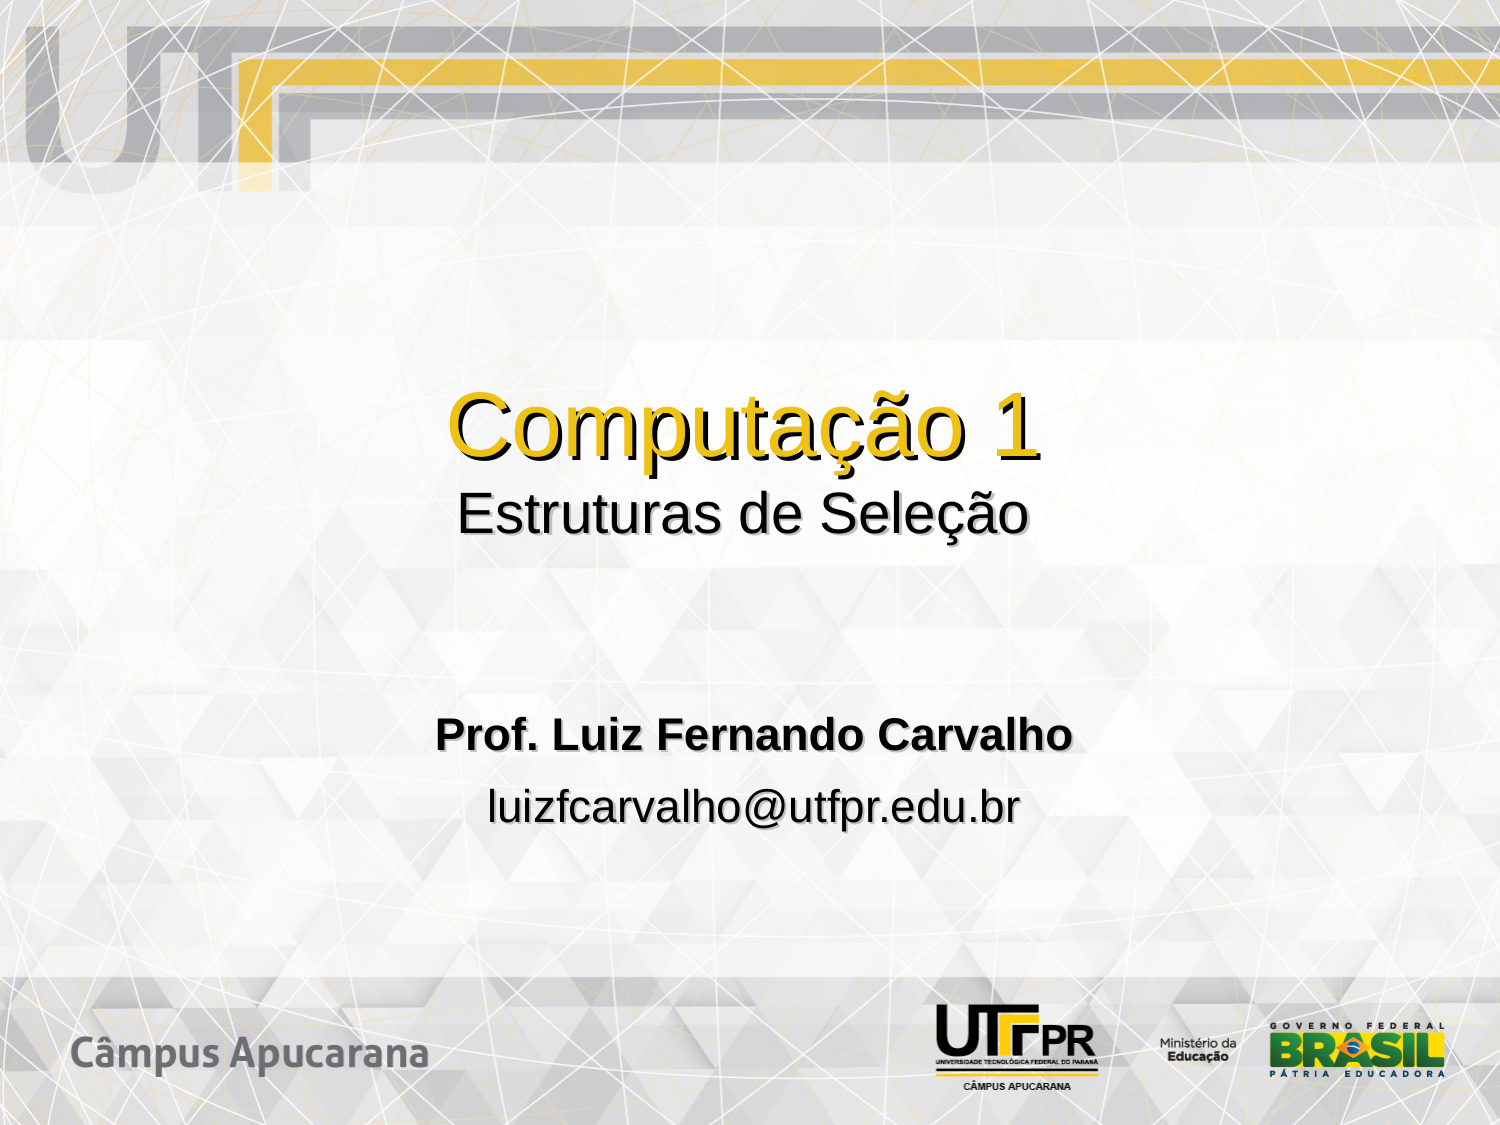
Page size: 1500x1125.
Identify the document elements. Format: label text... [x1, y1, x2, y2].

title Computação 1 Estruturas de Seleção [11, 342, 1476, 567]
subtitle Prof. Luiz Fernando Carvalho luizfcarvalho@utfpr.edu.br [79, 696, 1430, 1040]
picture [0, 0, 1500, 1125]
